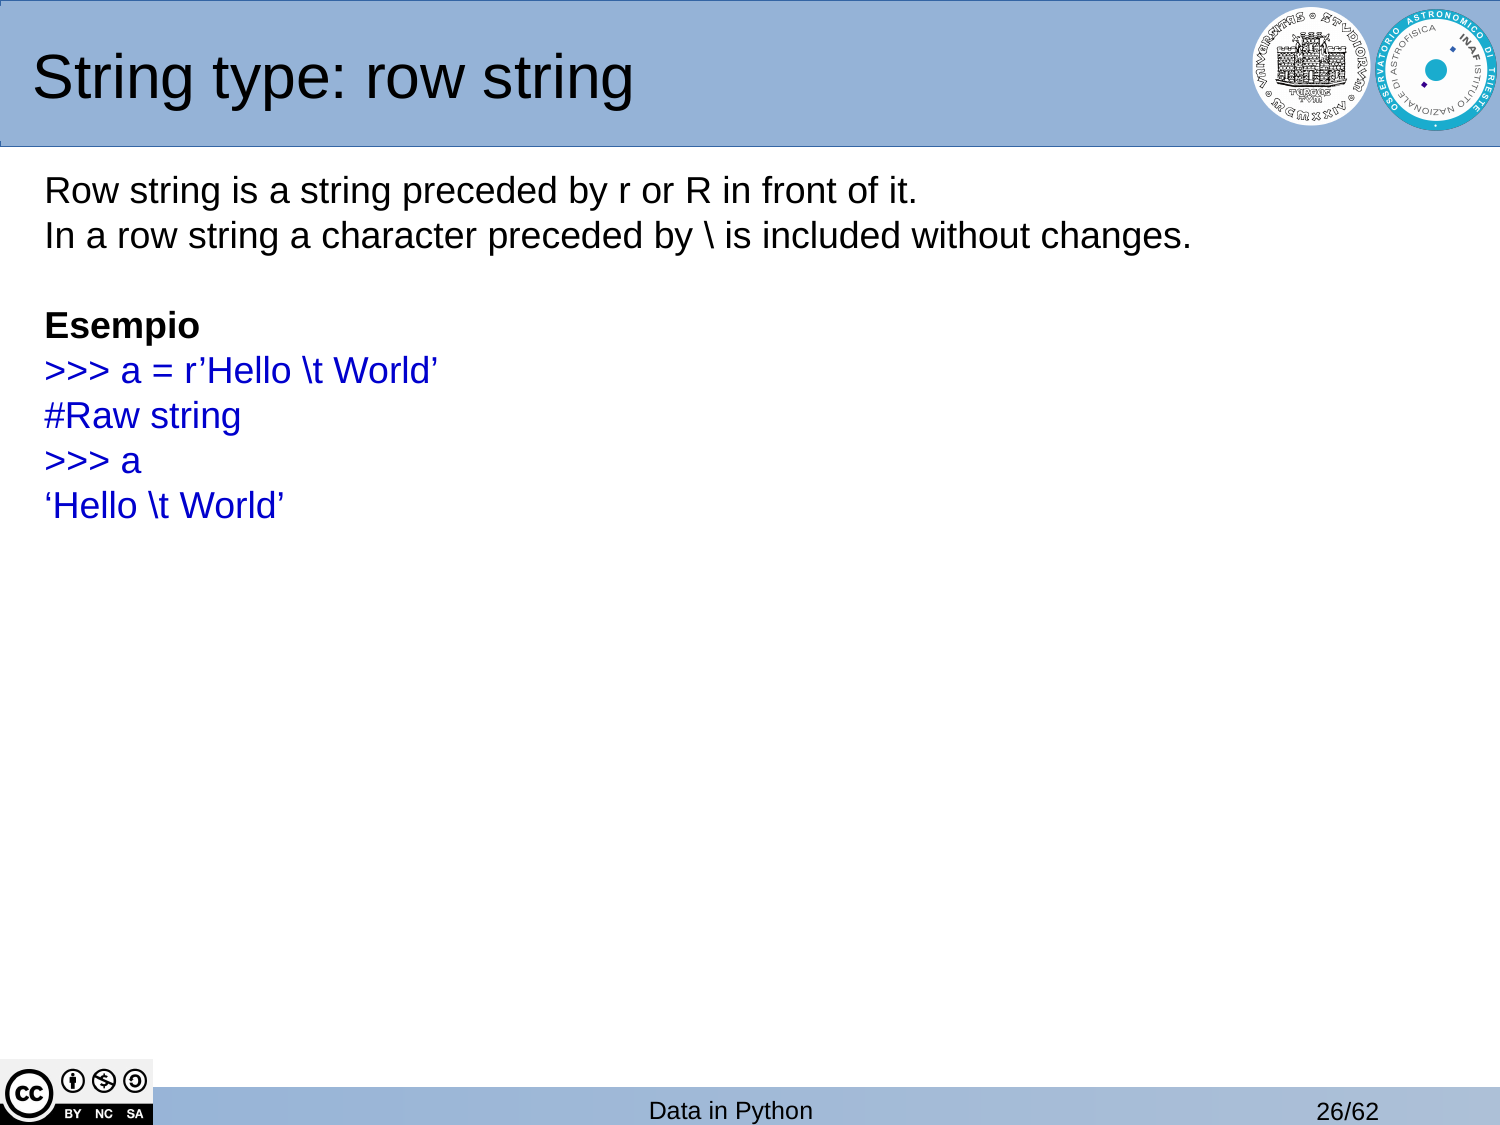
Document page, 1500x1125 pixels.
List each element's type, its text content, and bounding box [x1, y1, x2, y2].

list Row string is a string preceded by r or R in front of it. In a row string a character preceded by \ is included without changes. Esempio >>> a = r’Hello \t World’ #Raw string >>> a ‘Hello \t World’ [29, 158, 1500, 1071]
text_box String type: row string [0, 5, 1253, 141]
picture [0, 1059, 153, 1125]
picture [1253, 0, 1500, 156]
